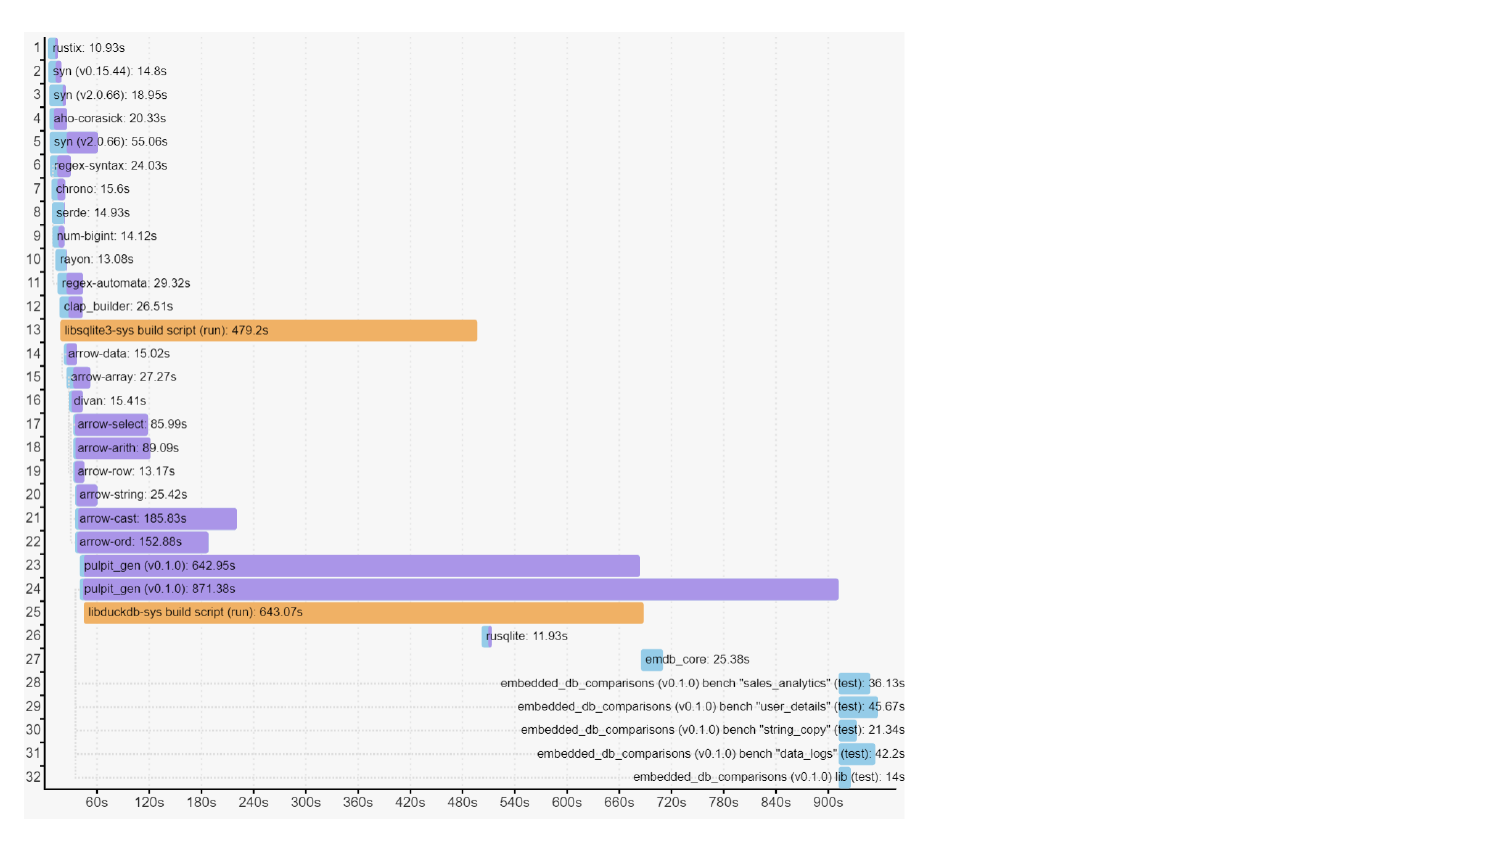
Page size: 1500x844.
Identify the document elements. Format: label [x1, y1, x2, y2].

picture [24, 24, 915, 819]
